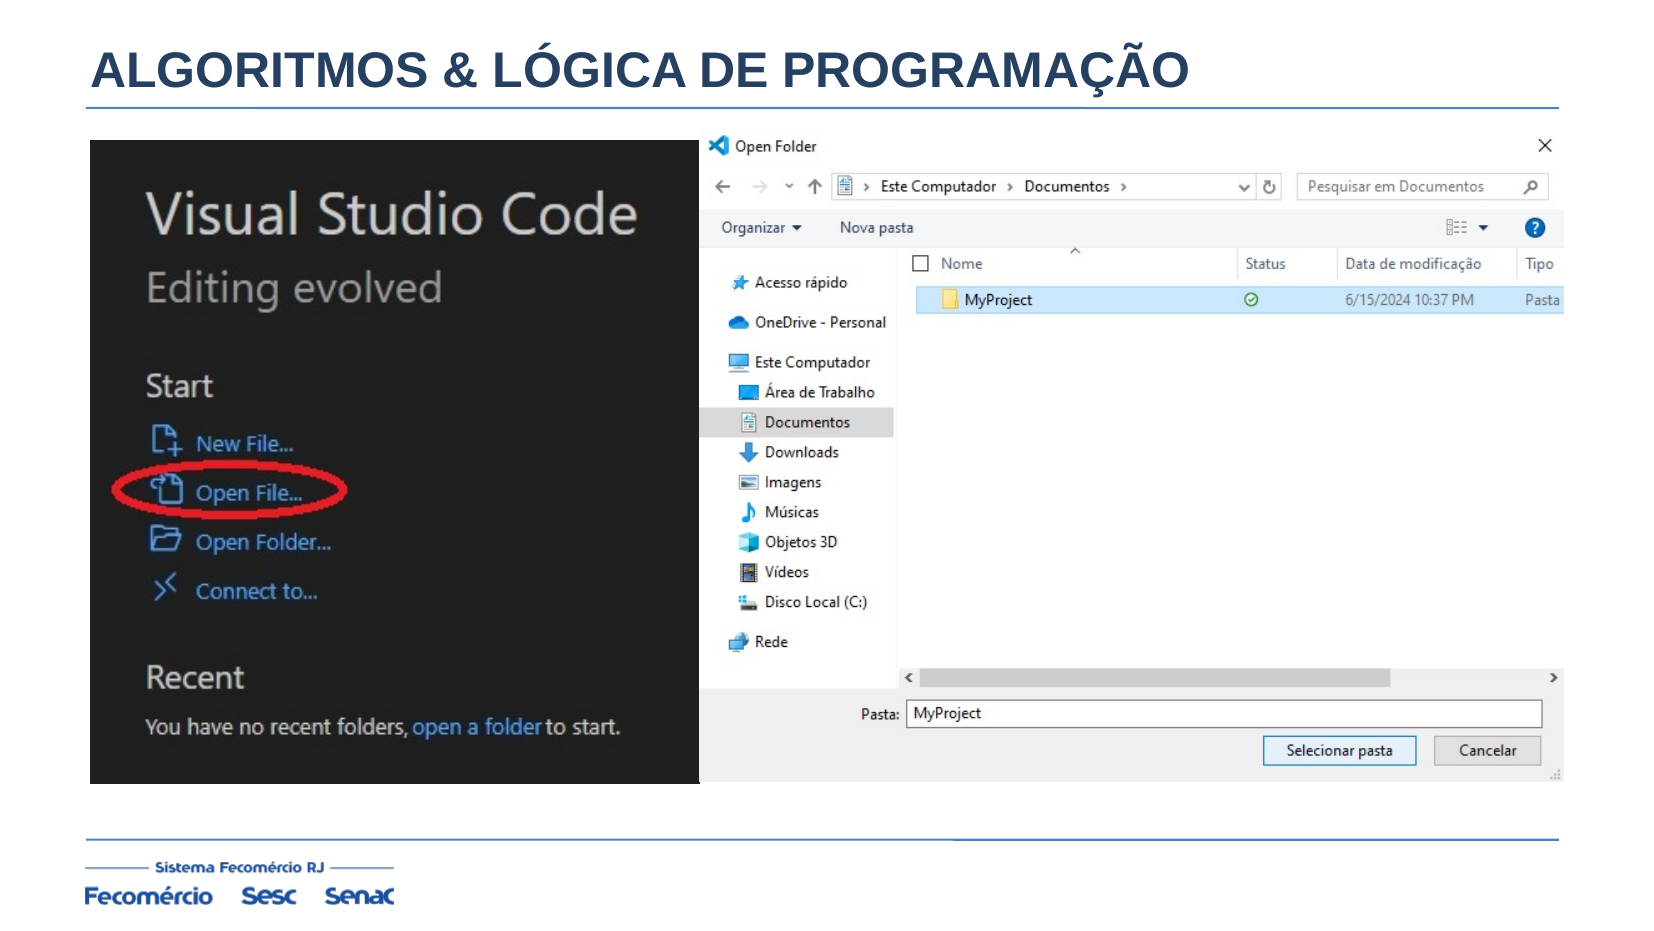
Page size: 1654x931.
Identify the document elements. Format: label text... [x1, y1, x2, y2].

picture [90, 128, 1564, 784]
picture [62, 845, 416, 921]
text_box ALGORITMOS & LÓGICA DE PROGRAMAÇÃO [90, 32, 1564, 104]
